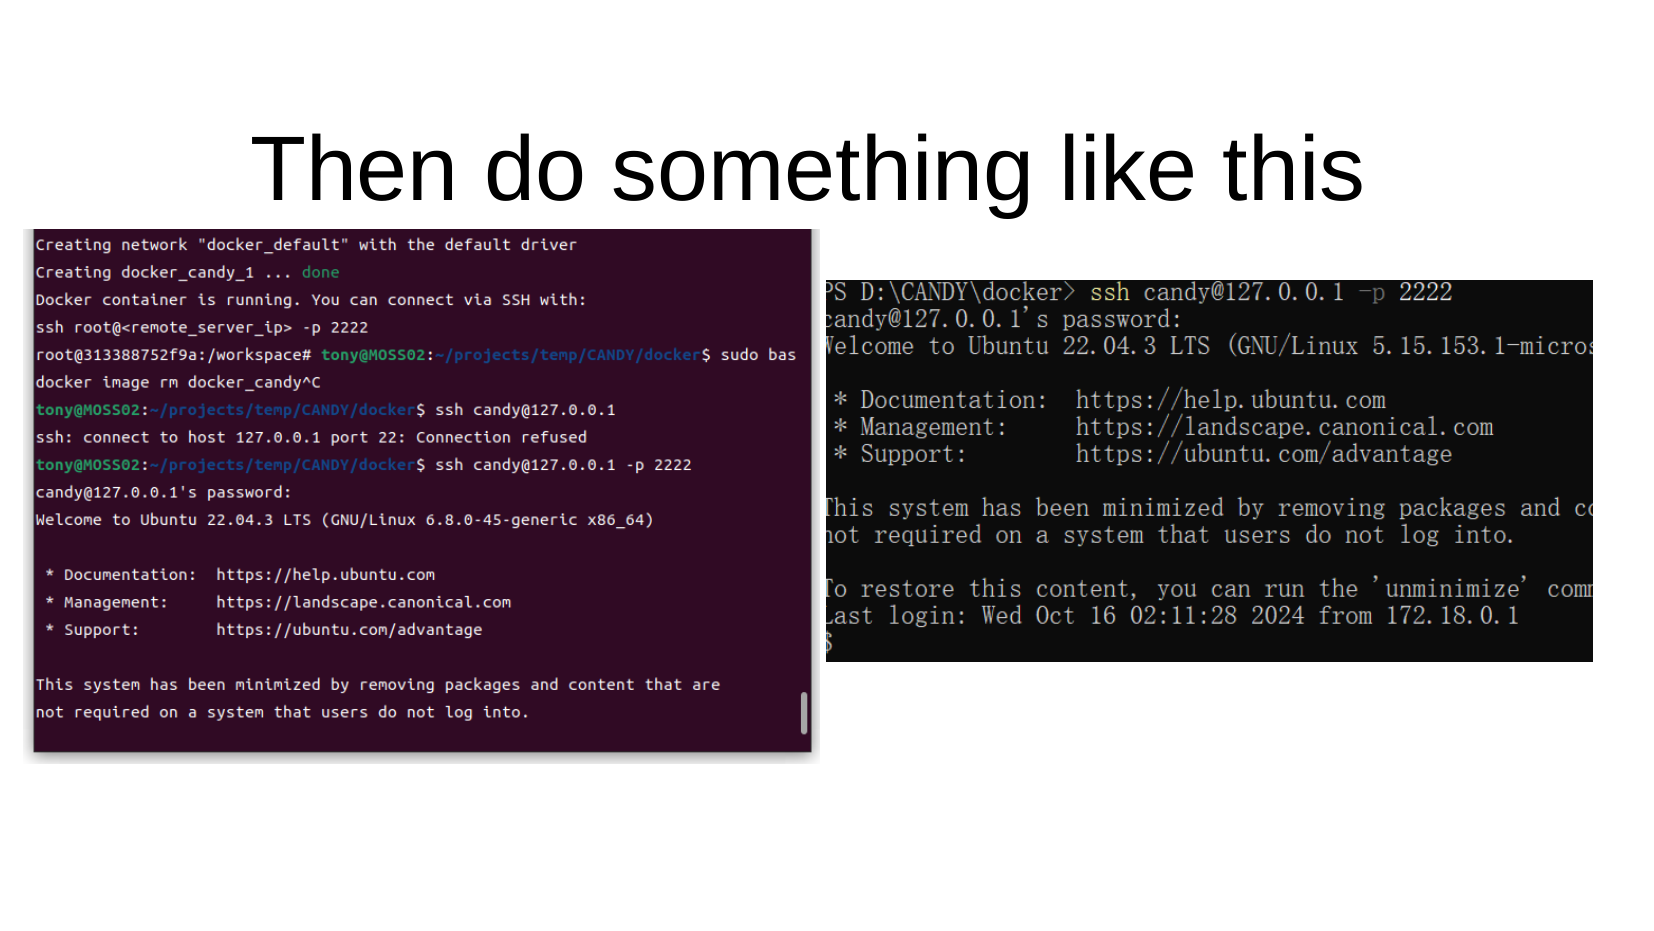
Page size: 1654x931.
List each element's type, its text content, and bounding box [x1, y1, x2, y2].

picture [826, 280, 1593, 662]
title Then do something like this [23, 59, 1595, 269]
picture [23, 229, 820, 764]
